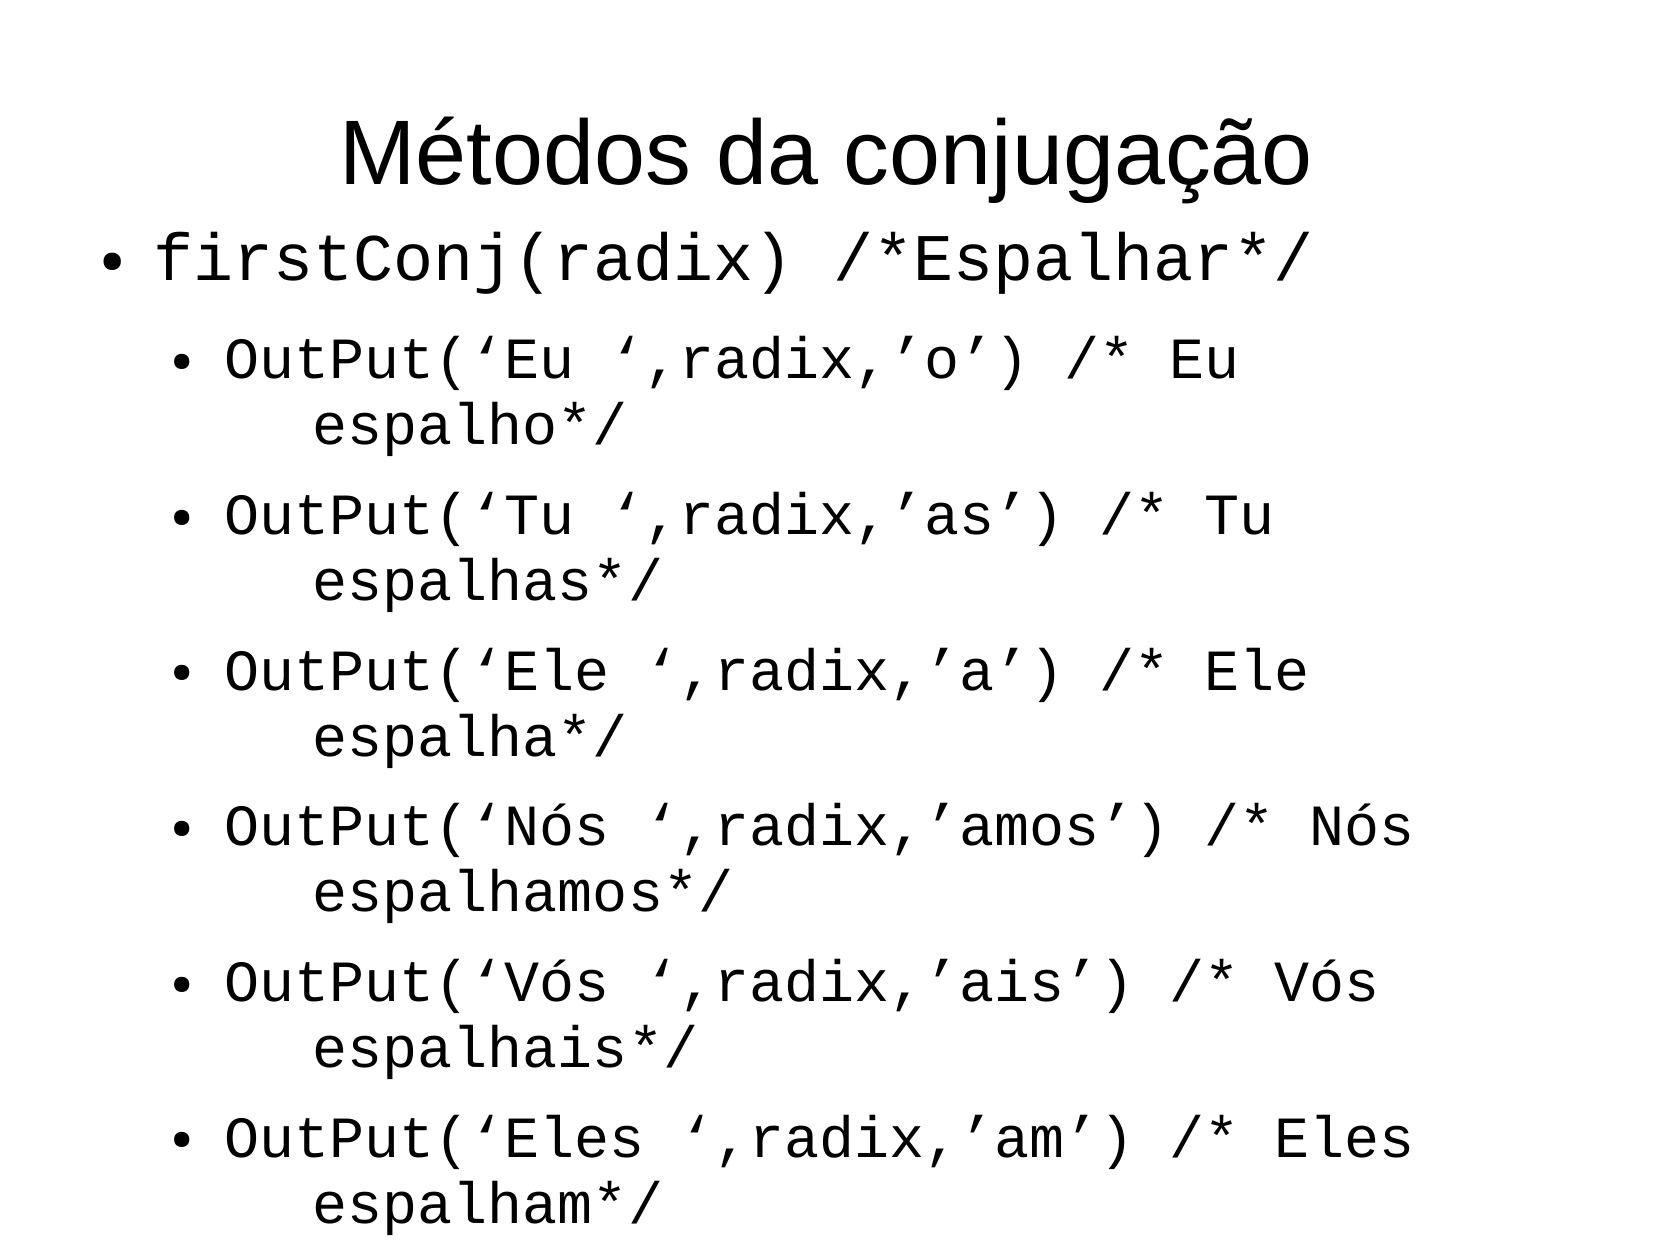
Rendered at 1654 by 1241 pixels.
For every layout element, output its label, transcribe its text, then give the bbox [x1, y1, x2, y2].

list firstConj(radix) /*Espalhar*/ OutPut(‘Eu ‘,radix,’o’) /* Eu espalho*/ OutPut(‘Tu ‘,radix,’as’) /* Tu espalhas*/ OutPut(‘Ele ‘,radix,’a’) /* Ele espalha*/ OutPut(‘Nós ‘,radix,’amos’) /* Nós espalhamos*/ OutPut(‘Vós ‘,radix,’ais’) /* Vós espalhais*/ OutPut(‘Eles ‘,radix,’am’) /* Eles espalham*/ [82, 257, 1571, 1202]
title Métodos da conjugação [82, 49, 1571, 257]
